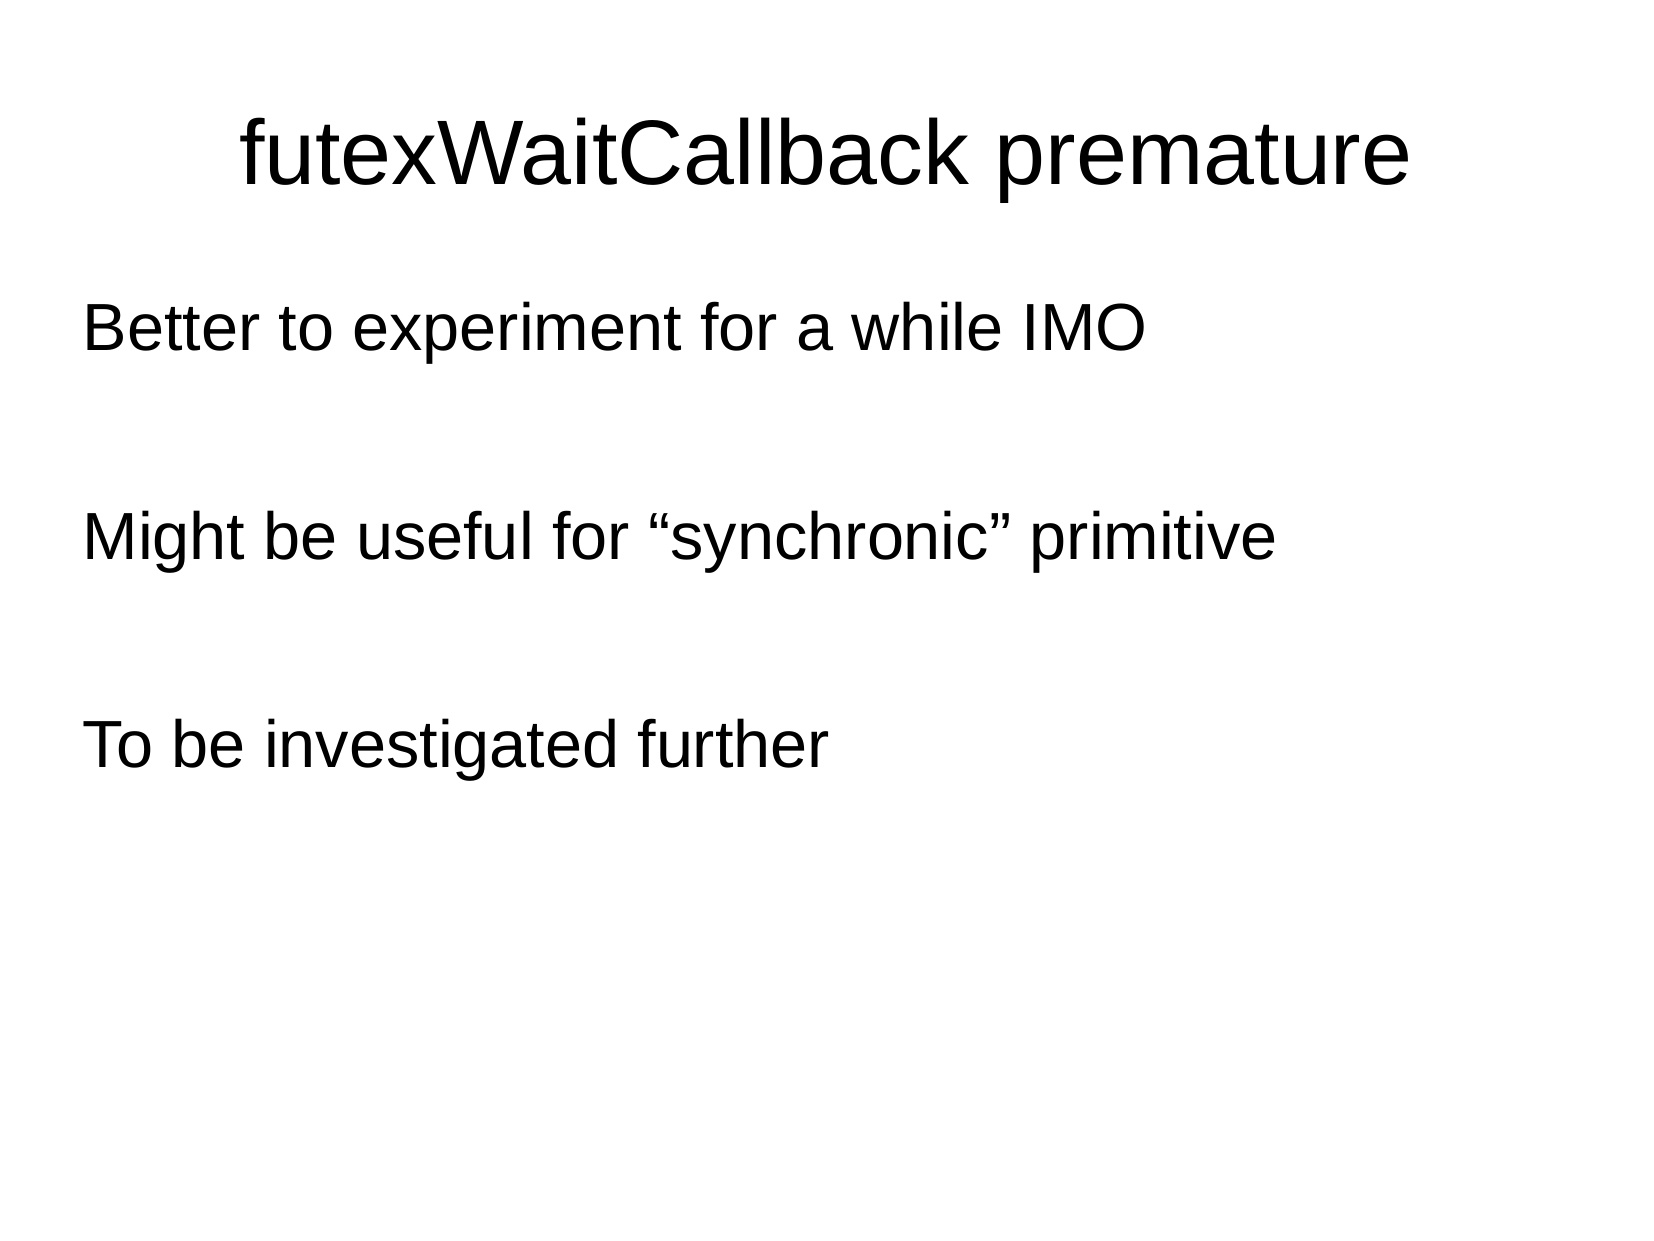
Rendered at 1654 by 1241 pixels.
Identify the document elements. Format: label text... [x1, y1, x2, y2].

title futexWaitCallback premature [82, 49, 1571, 257]
list Better to experiment for a while IMO Might be useful for “synchronic” primitive To be investigated further [82, 290, 1571, 1010]
